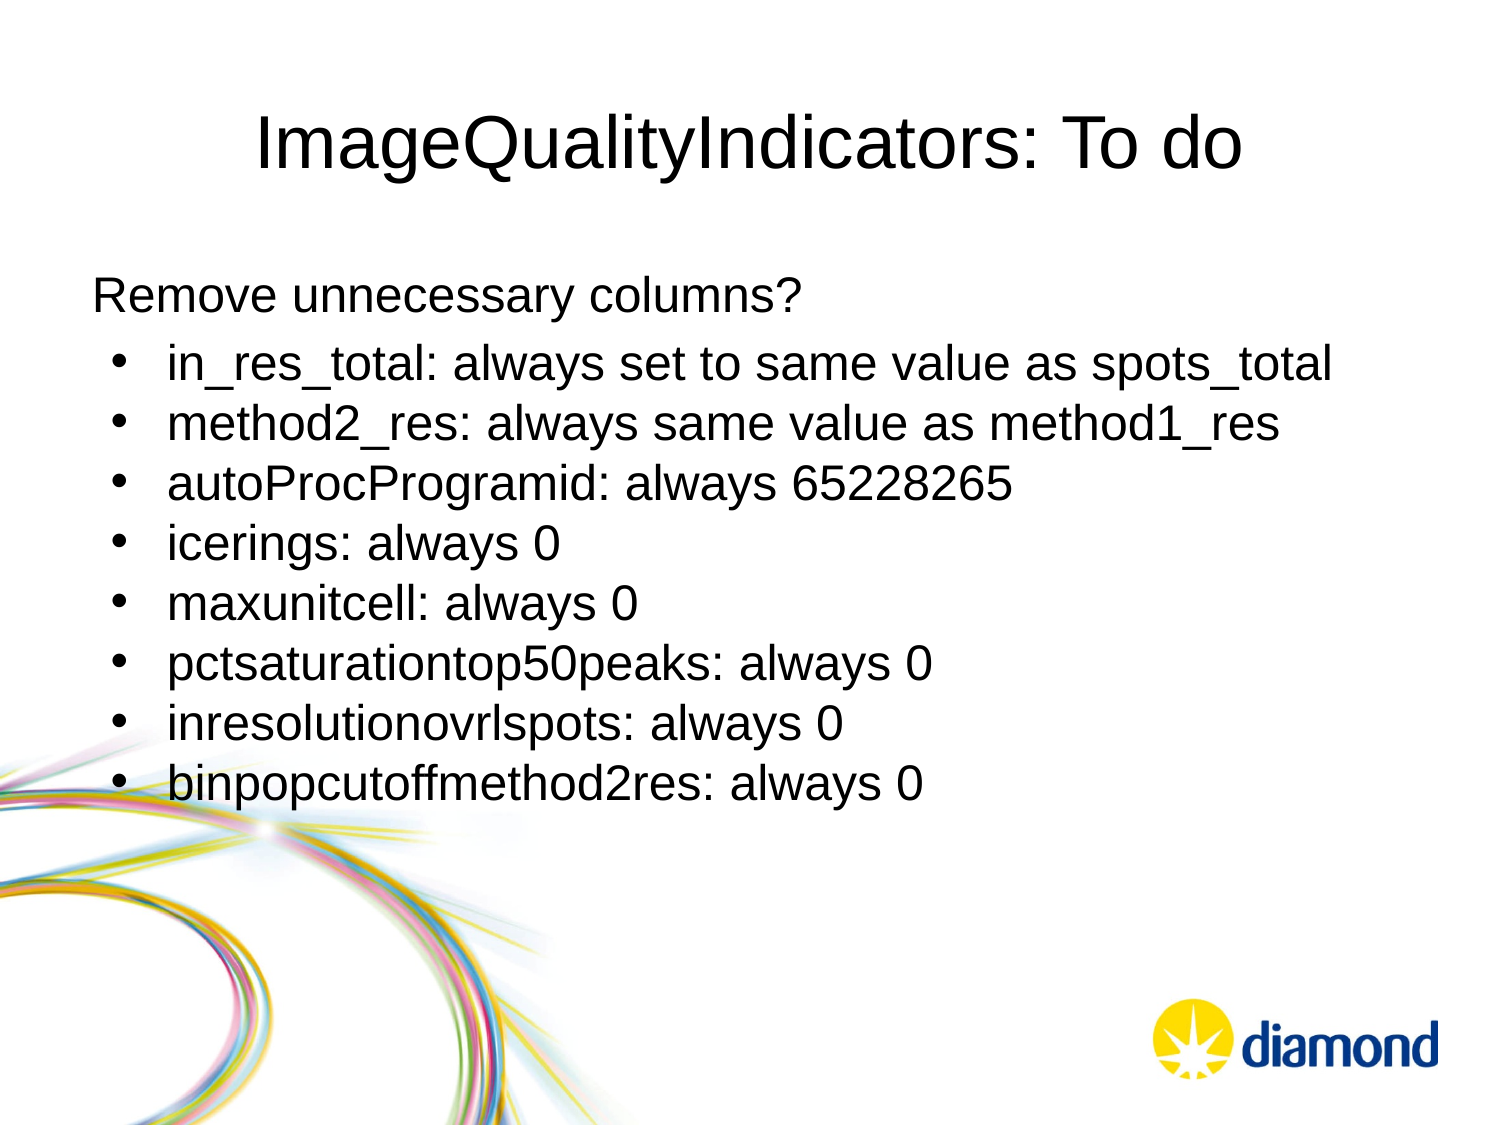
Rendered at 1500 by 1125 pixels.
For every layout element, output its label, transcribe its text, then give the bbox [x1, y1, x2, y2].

picture [0, 587, 1438, 1125]
list Remove unnecessary columns? in_res_total: always set to same value as spots_total method2_res: always same value as method1_res autoProcProgramid: always 65228265 icerings: always 0 maxunitcell: always 0 pctsaturationtop50peaks: always 0 inresolutionovrlspots: always 0 binpopcutoffmethod2res: always 0 [76, 255, 1427, 998]
title ImageQualityIndicators: To do [75, 45, 1425, 233]
